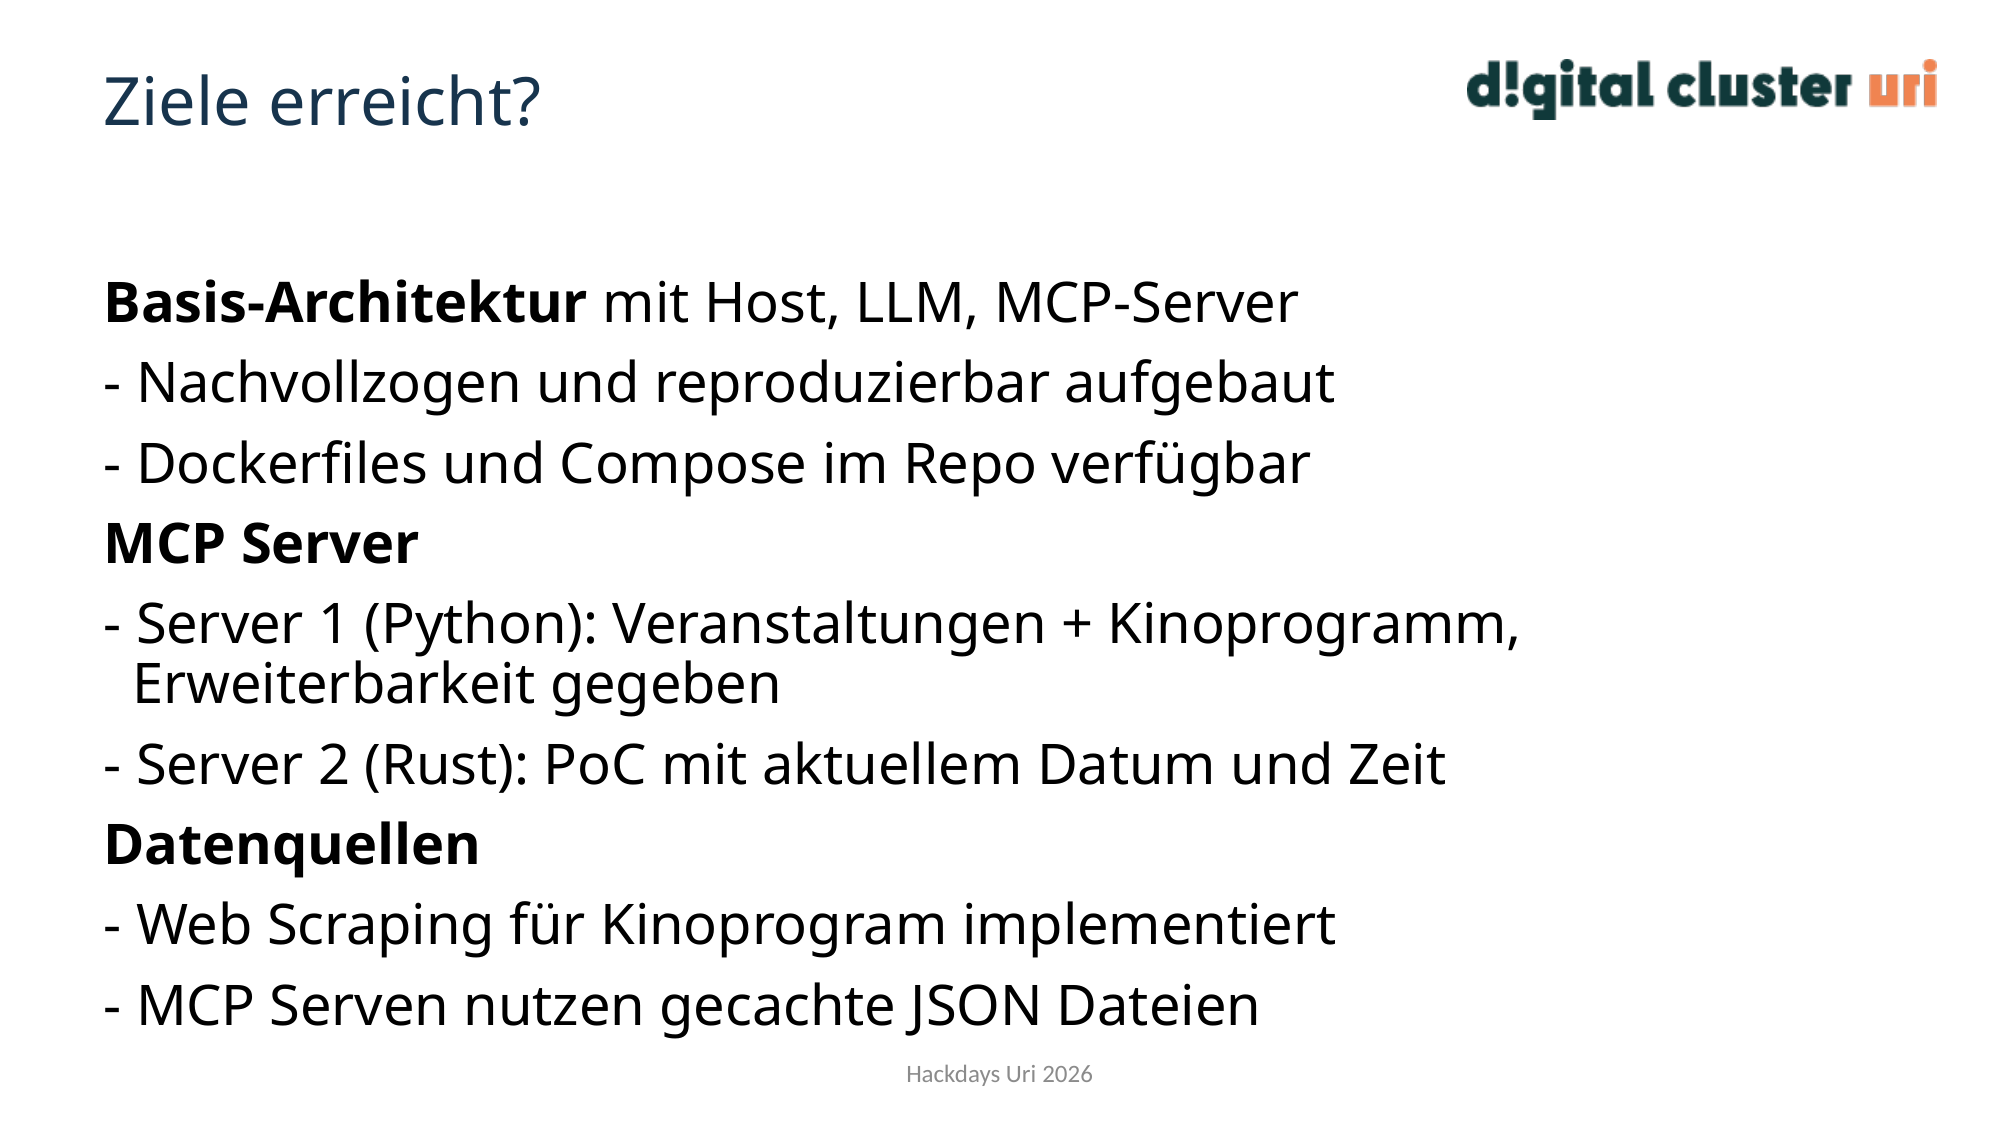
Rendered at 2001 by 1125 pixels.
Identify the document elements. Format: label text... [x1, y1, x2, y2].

footer Hackdays Uri 2026 [662, 1042, 1338, 1103]
title Ziele erreicht? [88, 59, 1863, 189]
picture [1863, 59, 1937, 120]
list Basis-Architektur mit Host, LLM, MCP-Server - Nachvollzogen und reproduzierbar aufgebaut - Dockerfiles und Compose im Repo verfügbar MCP Server - Server 1 (Python): Veranstaltungen + Kinoprogramm, Erweiterbarkeit gegeben - Server 2 (Rust): PoC mit aktuellem Datum und Zeit Datenquellen - Web Scraping für Kinoprogram implementiert - MCP Serven nutzen gecachte JSON Dateien [88, 266, 1951, 1047]
